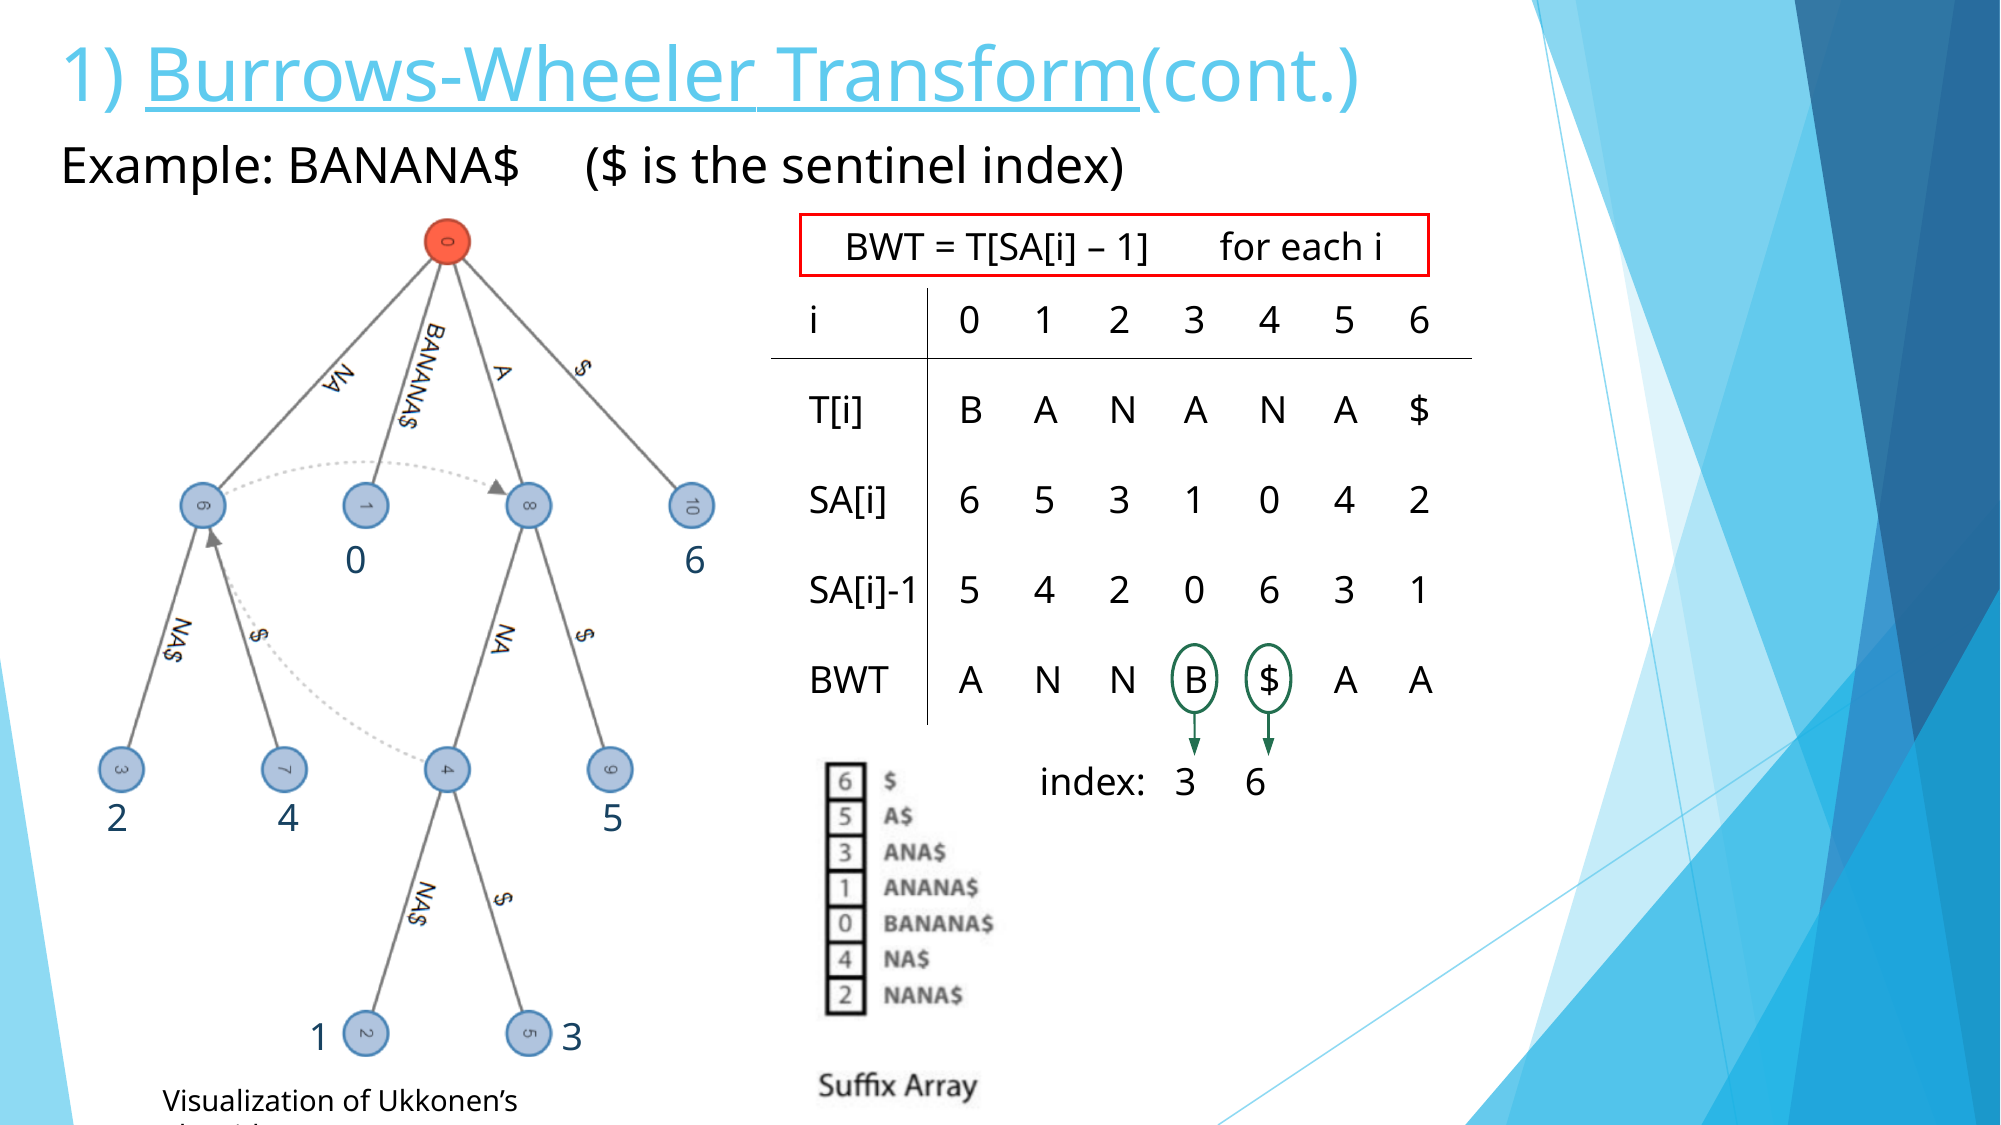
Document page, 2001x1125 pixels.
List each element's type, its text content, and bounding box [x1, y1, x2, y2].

text_box i 0 1 2 3 4 5 6 T[i] B A N A N A $ SA[i] 6 5 3 1 0 4 2 SA[i]-1 5 4 2 0 6 3 1 BWT A N N B $ A A [1174, 647, 1215, 710]
text_box 5 [587, 786, 638, 847]
text_box i 0 1 2 3 4 5 6 T[i] B A N A N A $ SA[i] 6 5 3 1 0 4 2 SA[i]-1 5 4 2 0 6 3 1 BWT A N N B $ A A [928, 288, 1522, 713]
text_box 0 [330, 528, 381, 589]
text_box i 0 1 2 3 4 5 6 T[i] B A N A N A $ SA[i] 6 5 3 1 0 4 2 SA[i]-1 5 4 2 0 6 3 1 BWT A N N B $ A A [1248, 647, 1289, 710]
list Example: BANANA$ ($ is the sentinel index) [45, 126, 1557, 208]
text_box 6 [669, 528, 720, 589]
text_box BWT = T[SA[i] – 1] for each i [829, 216, 1410, 274]
text_box 2 [91, 786, 142, 847]
title 1) Burrows-Wheeler Transform(cont.) [44, 18, 1456, 125]
picture [794, 725, 1019, 1124]
text_box 3 [546, 1005, 593, 1067]
picture [91, 214, 720, 1067]
text_box 1 [294, 1005, 345, 1067]
text_box Visualization of Ukkonen’s algorithm [147, 1074, 664, 1125]
text_box 4 [262, 786, 313, 847]
text_box i 0 1 2 3 4 5 6 T[i] B A N A N A $ SA[i] 6 5 3 1 0 4 2 SA[i]-1 5 4 2 0 6 3 1 BWT A N N B $ A A [793, 288, 927, 358]
text_box i 0 1 2 3 4 5 6 T[i] B A N A N A $ SA[i] 6 5 3 1 0 4 2 SA[i]-1 5 4 2 0 6 3 1 BWT A N N B $ A A [793, 359, 927, 713]
text_box index: 3 6 [1024, 750, 1295, 811]
